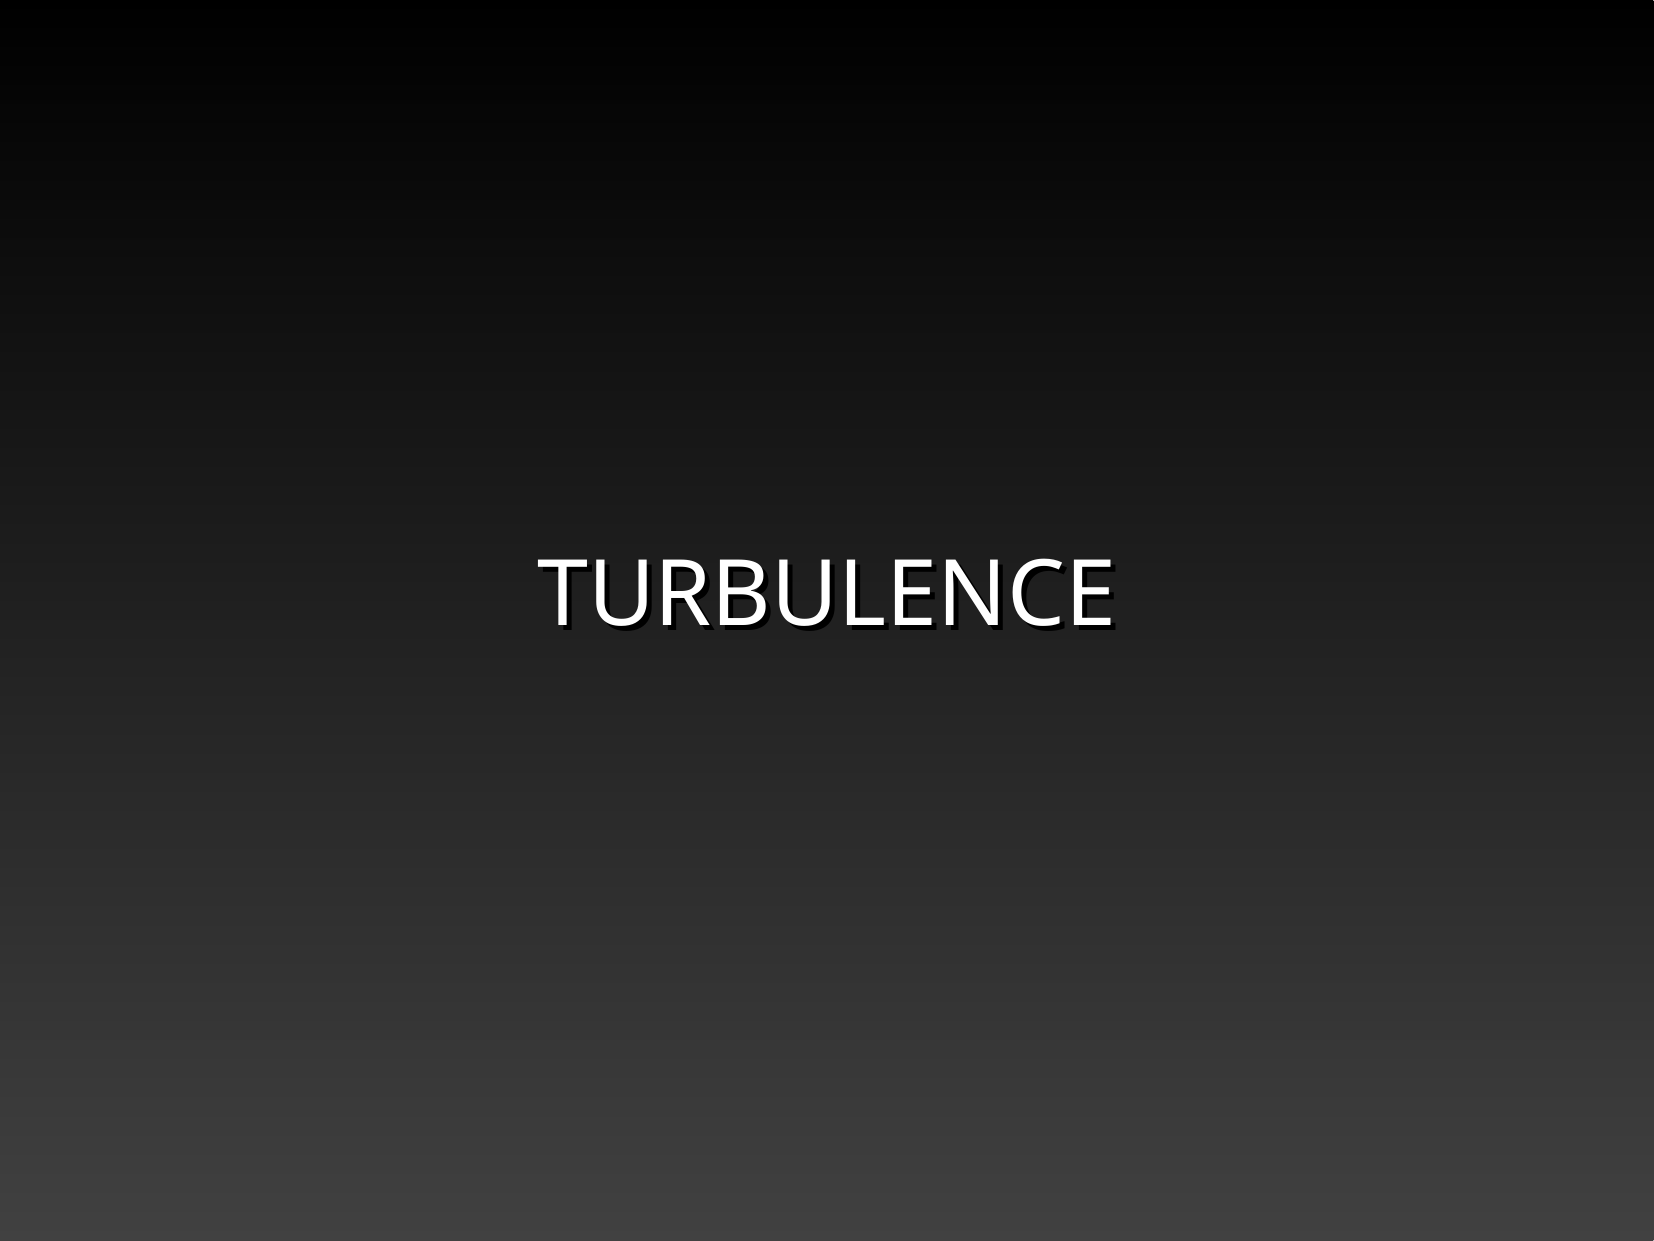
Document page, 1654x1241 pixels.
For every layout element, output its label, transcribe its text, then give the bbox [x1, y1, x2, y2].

title TURBULENCE [82, 493, 1571, 687]
